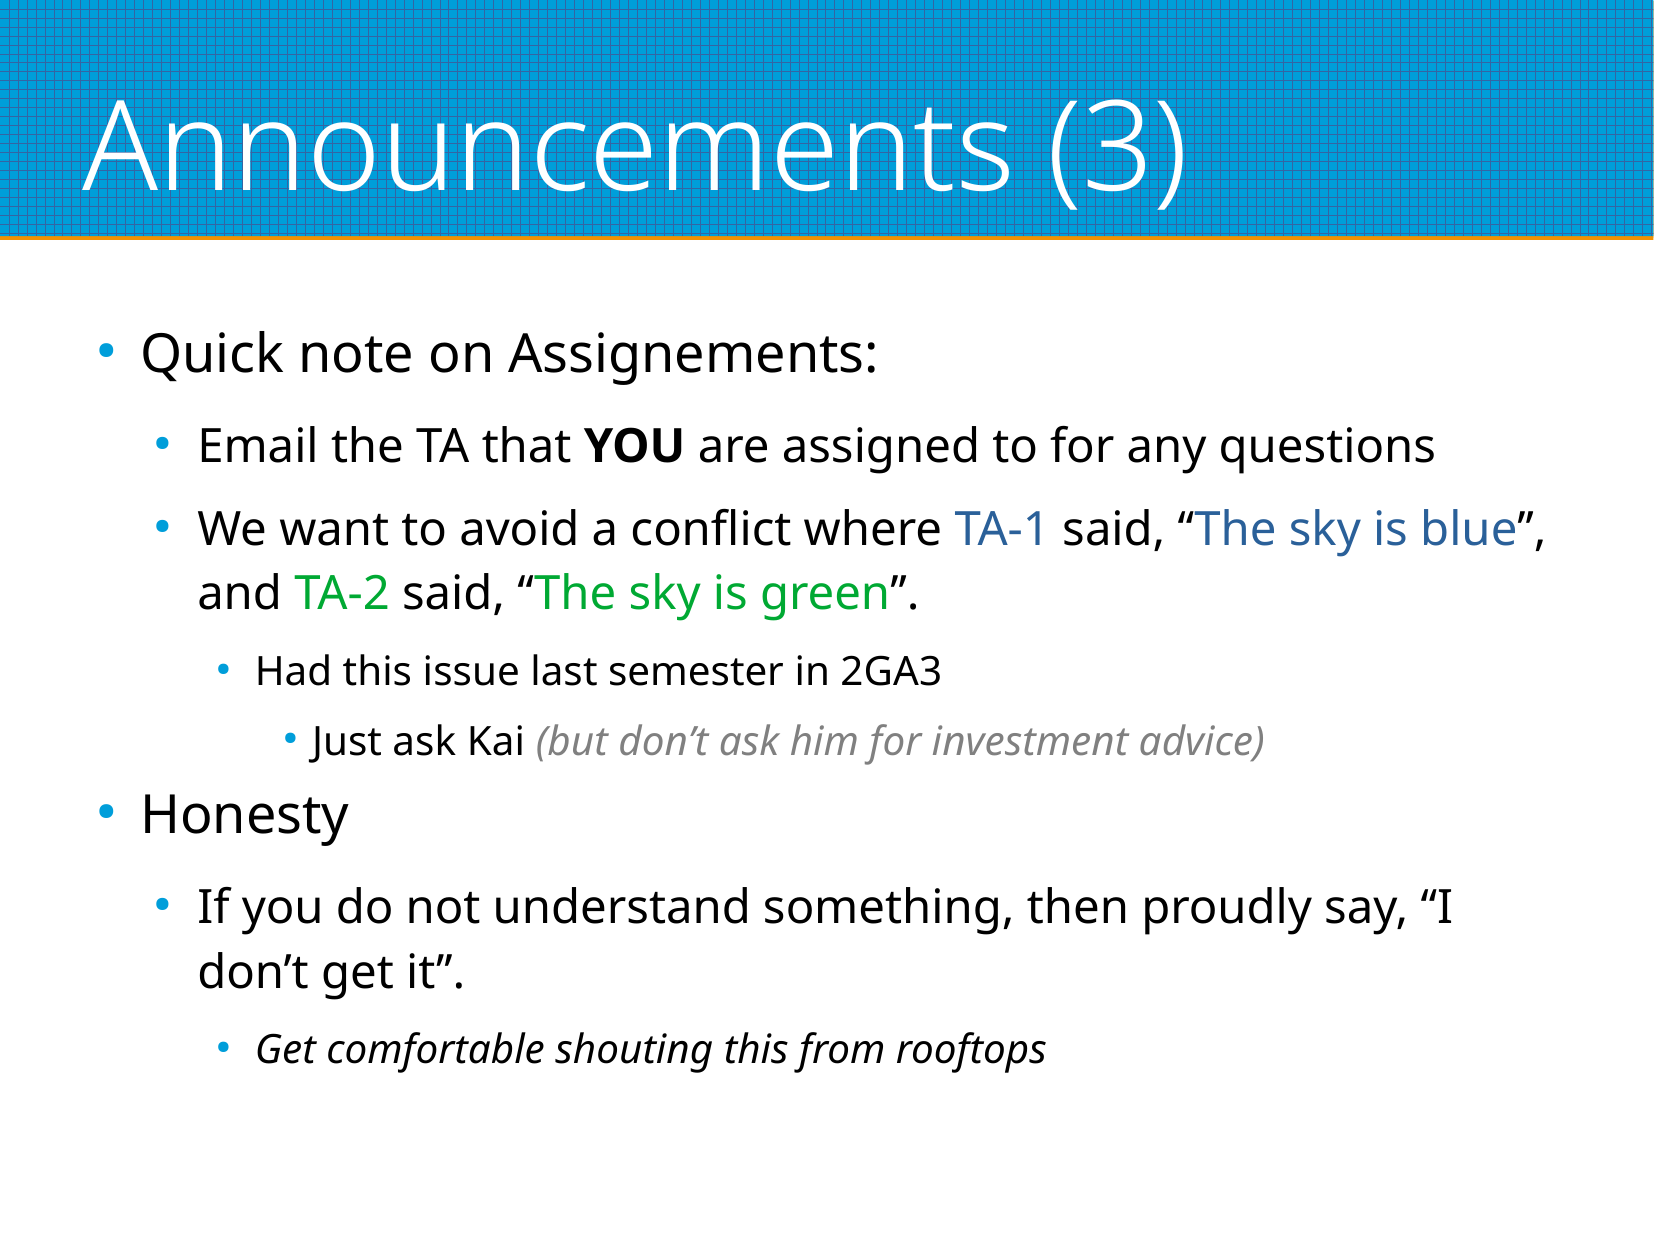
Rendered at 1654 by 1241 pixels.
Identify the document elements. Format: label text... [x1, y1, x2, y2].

title Announcements (3) [82, 19, 1571, 227]
list Quick note on Assignements: Email the TA that YOU are assigned to for any questions We want to avoid a conflict where TA-1 said, ‘‘The sky is blue’’, and TA-2 said, ‘‘The sky is green’’. Had this issue last semester in 2GA3 Just ask Kai (but don’t ask him for investment advice) Honesty If you do not understand something, then proudly say, ‘‘I don’t get it’’. Get comfortable shouting this from rooftops [82, 314, 1563, 1081]
